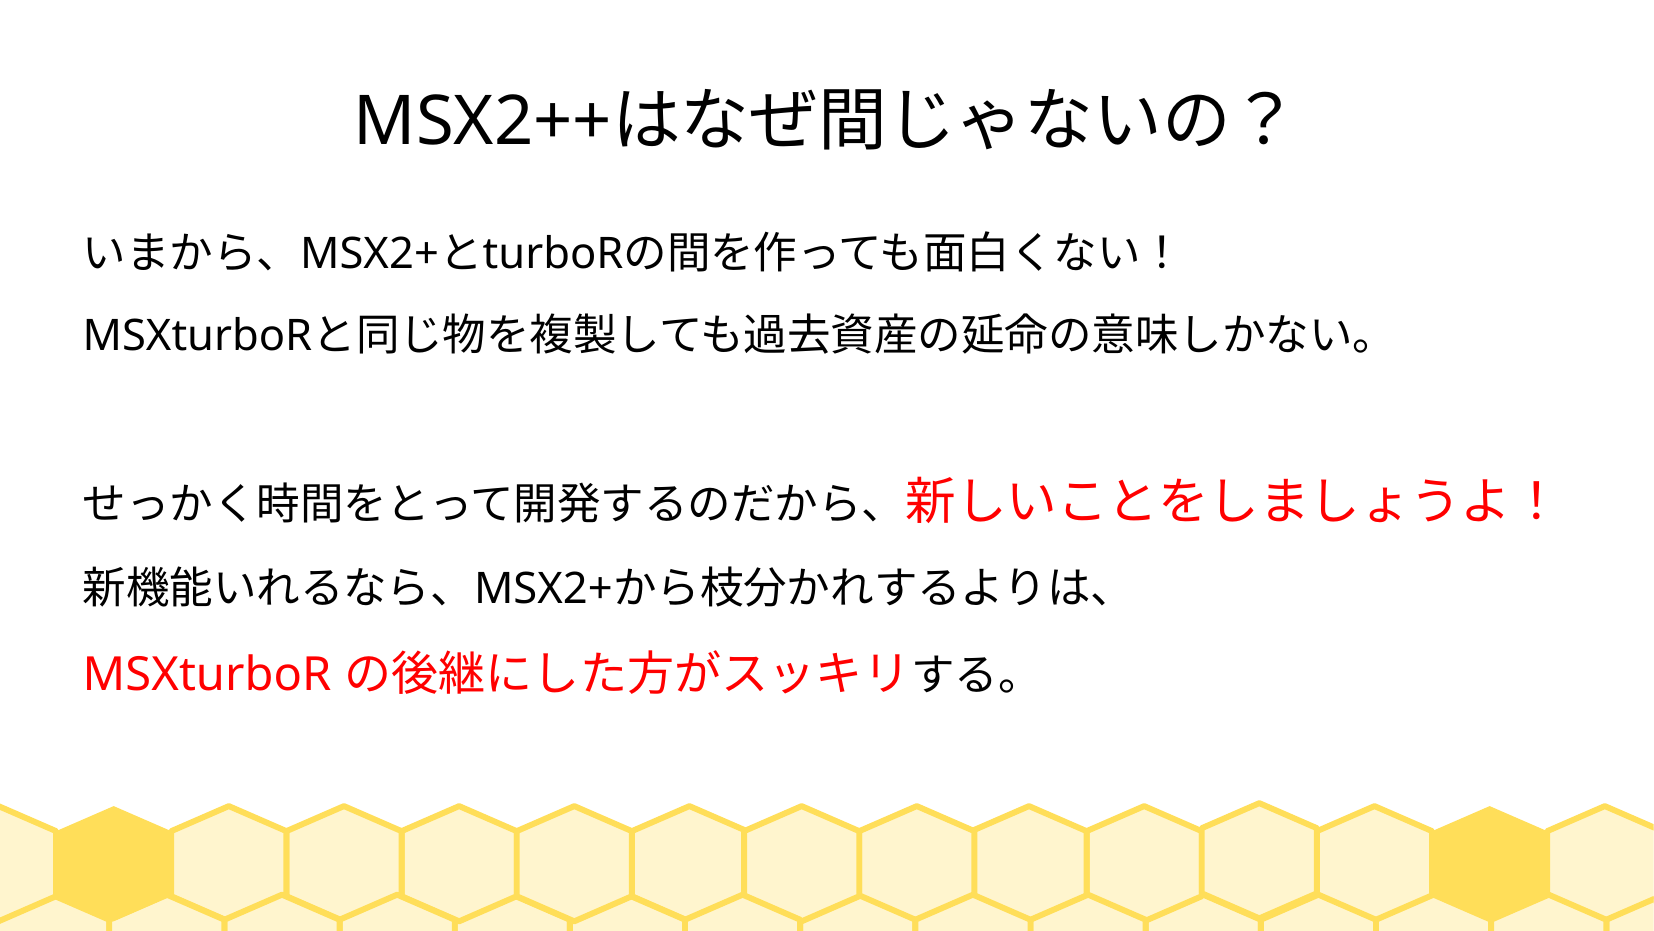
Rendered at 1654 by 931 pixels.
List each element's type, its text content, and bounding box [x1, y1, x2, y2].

title MSX2++はなぜ間じゃないの？ [82, 37, 1571, 193]
list いまから、MSX2+とturboRの間を作っても面白くない！ MSXturboRと同じ物を複製しても過去資産の延命の意味しかない。 せっかく時間をとって開発するのだから、新しいことをしましょうよ！ 新機能いれるなら、MSX2+から枝分かれするよりは、 MSXturboR の後継にした方がスッキリする。 [82, 217, 1571, 758]
